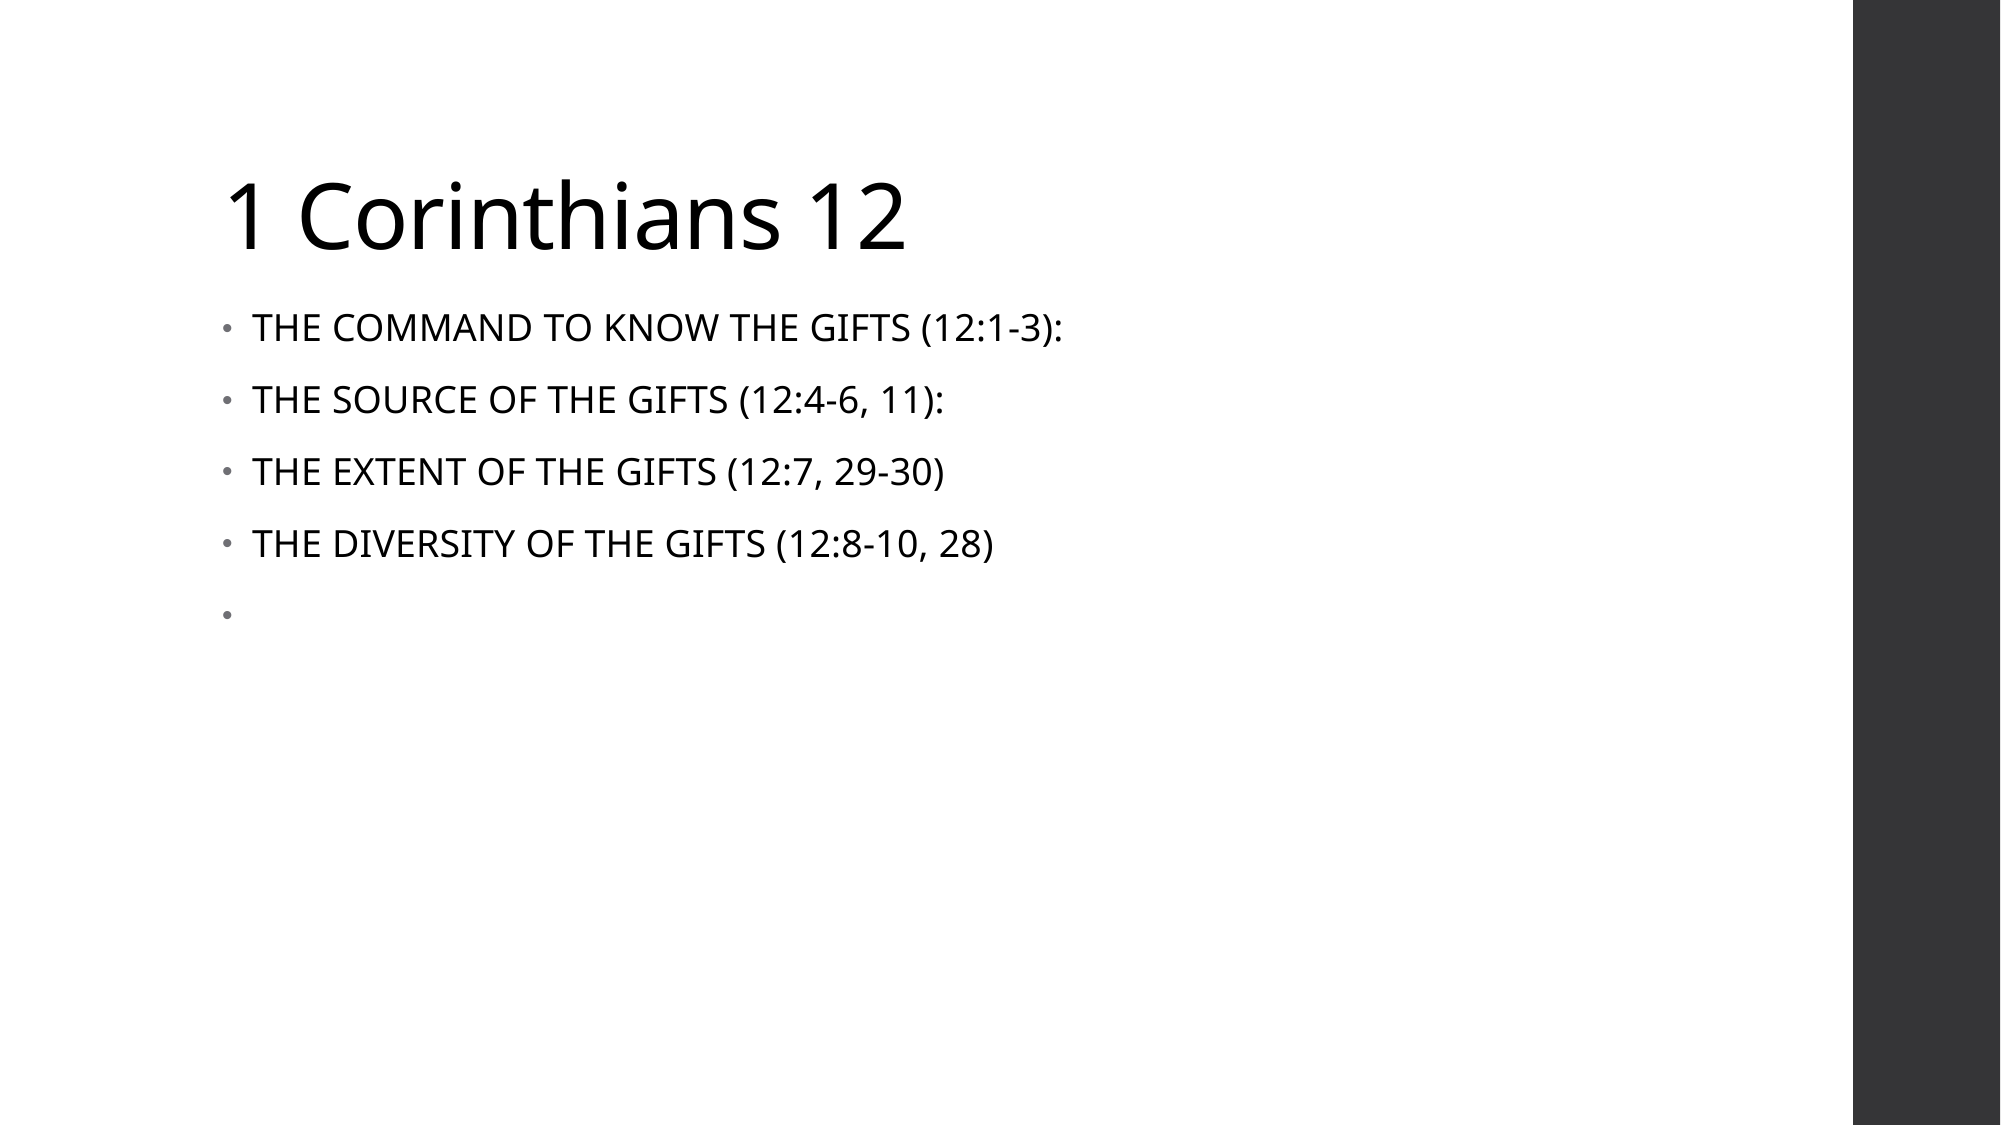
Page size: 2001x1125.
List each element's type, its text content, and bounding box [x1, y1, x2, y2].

list THE COMMAND TO KNOW THE GIFTS (12:1-3): THE SOURCE OF THE GIFTS (12:4-6, 11): THE EXTENT OF THE GIFTS (12:7, 29-30) THE DIVERSITY OF THE GIFTS (12:8-10, 28) [206, 299, 1617, 1014]
title 1 Corinthians 12 [206, 60, 1797, 278]
